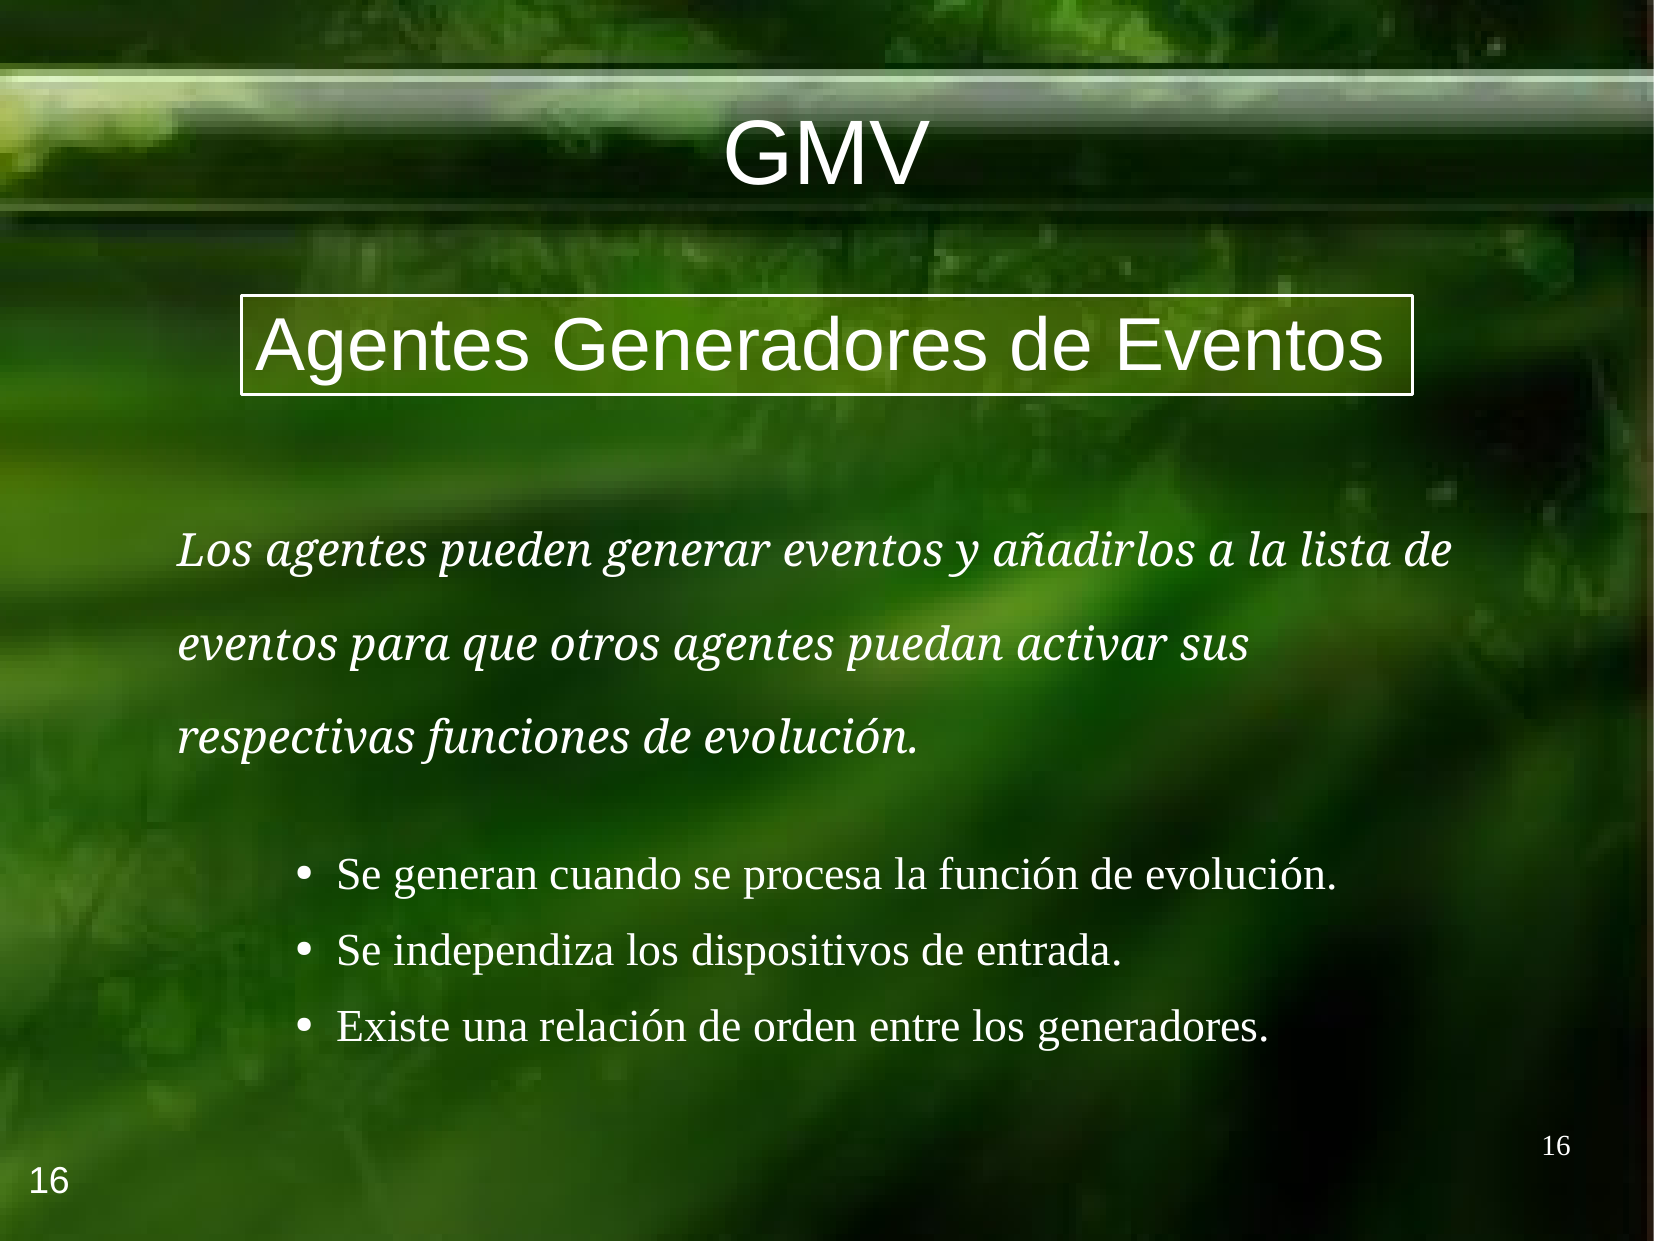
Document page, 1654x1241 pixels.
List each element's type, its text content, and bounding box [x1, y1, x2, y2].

text_box Los agentes pueden generar eventos y añadirlos a la lista de eventos para que otros agentes puedan activar sus respectivas funciones de evolución. [162, 515, 1492, 739]
picture [0, 0, 1654, 1241]
text_box Agentes Generadores de Eventos [241, 295, 1413, 395]
text_box <número> [13, 1151, 214, 1222]
text_box Se generan cuando se procesa la función de evolución. Se independiza los dispositivos de entrada. Existe una relación de orden entre los generadores. [280, 828, 1374, 1046]
title GMV [82, 56, 1571, 250]
